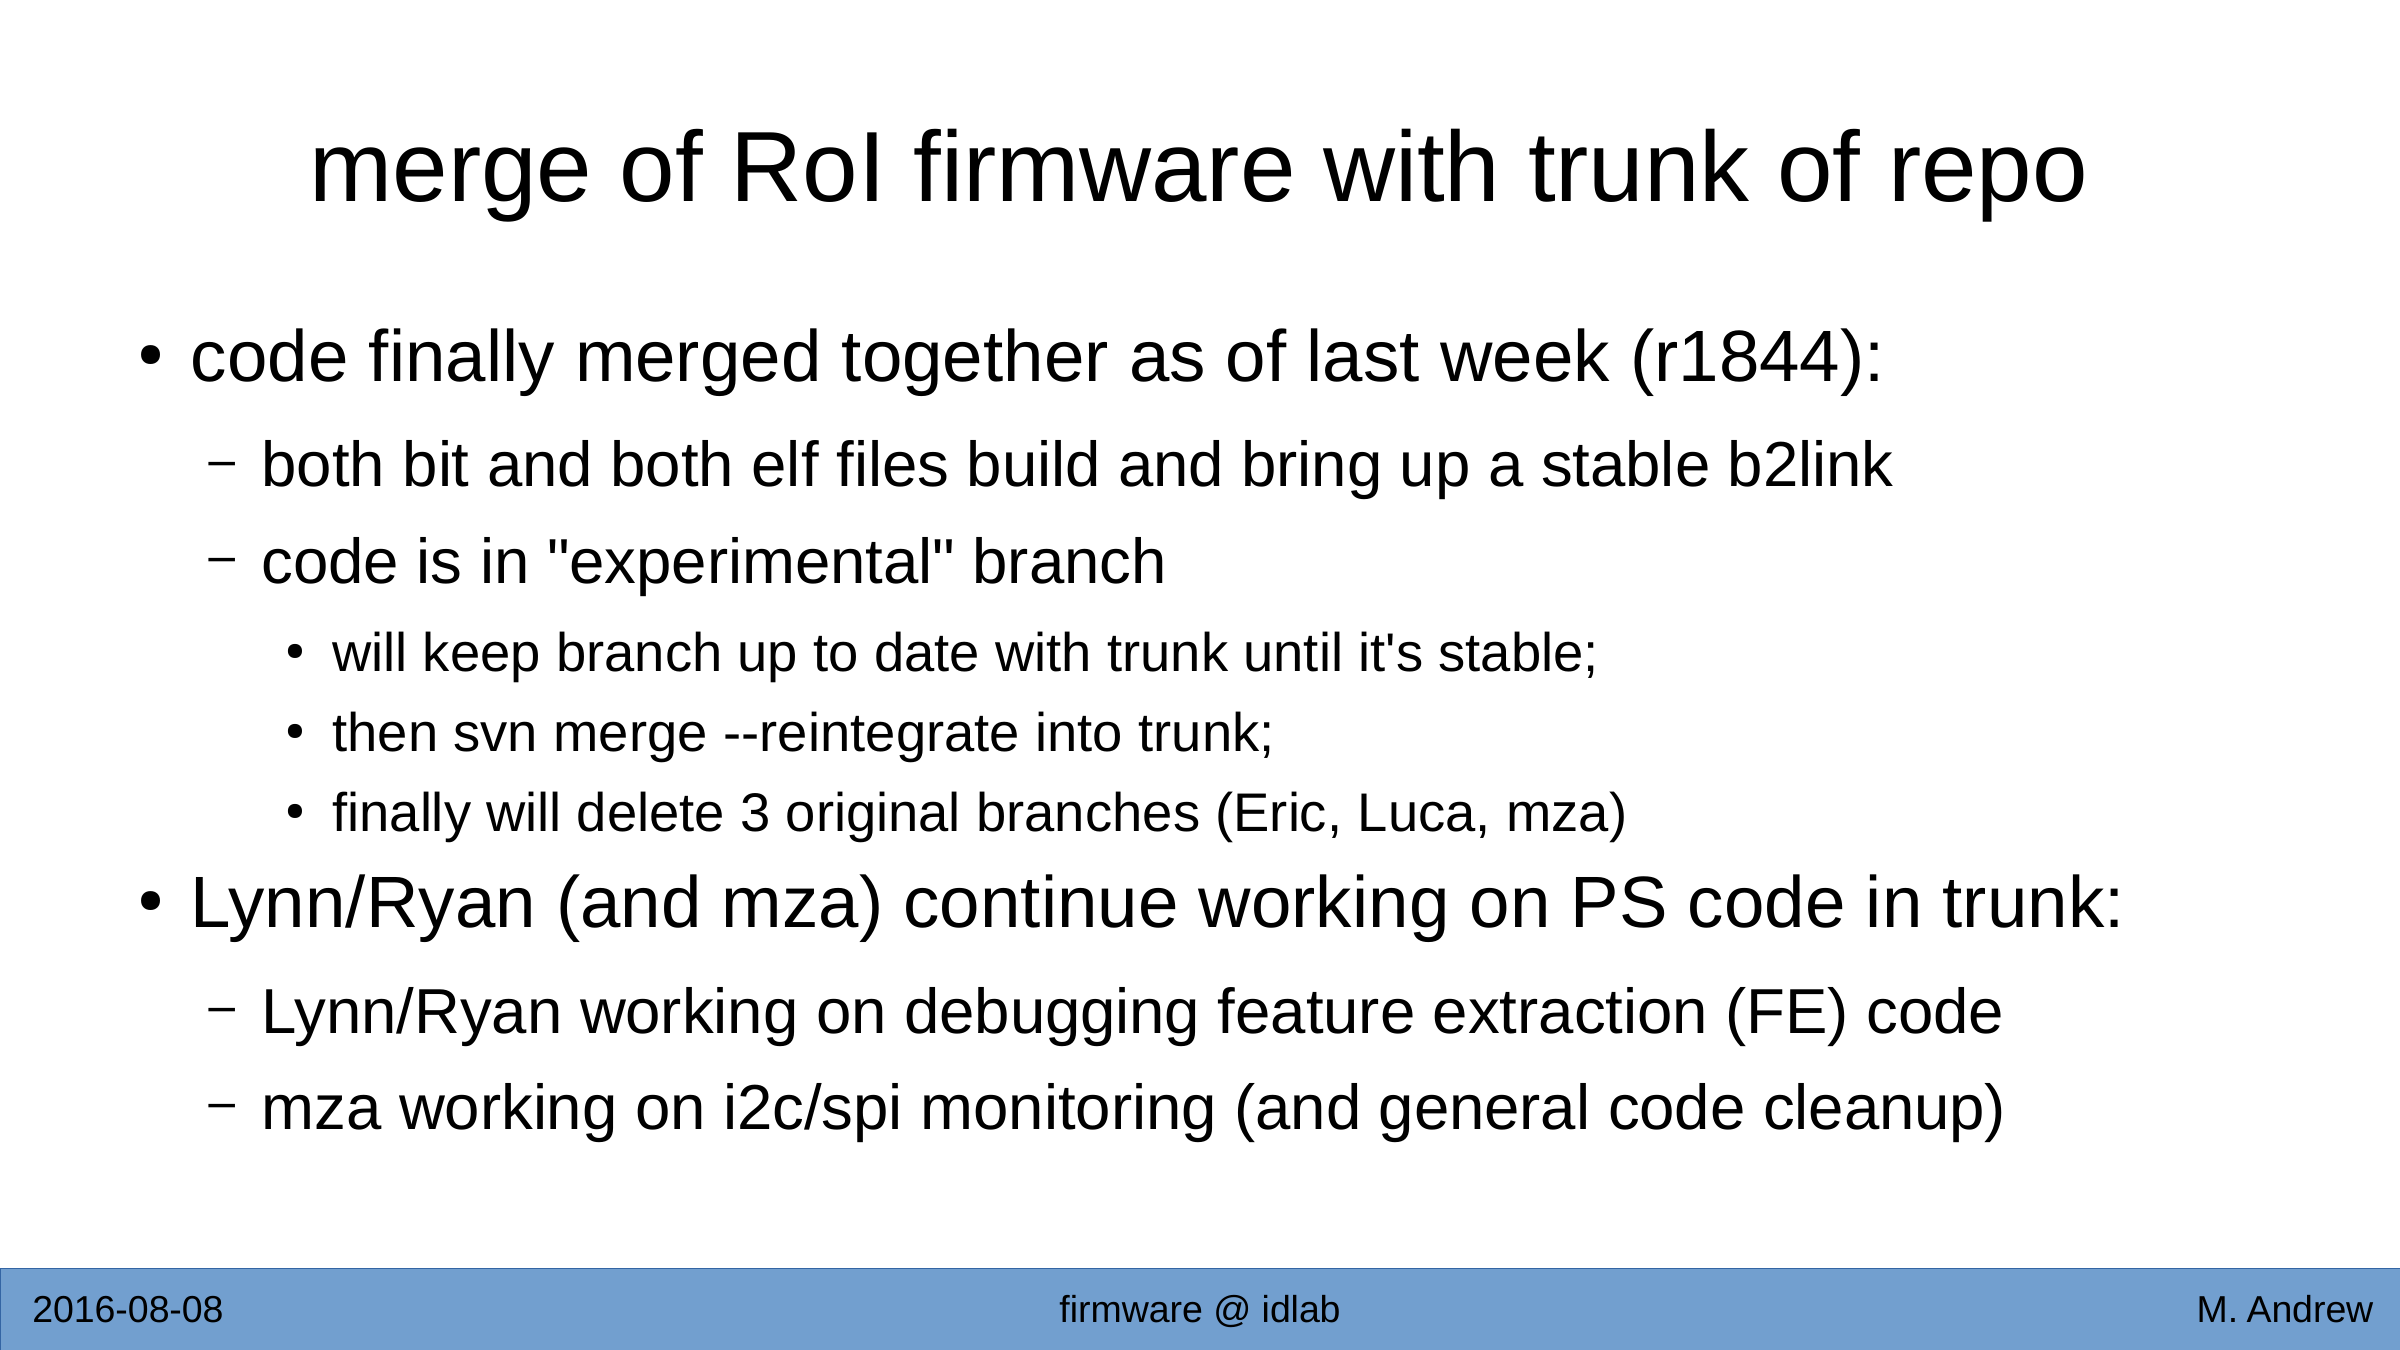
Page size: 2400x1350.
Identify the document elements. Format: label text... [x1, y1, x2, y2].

text_box 2016-08-08 [17, 1280, 318, 1338]
title merge of RoI firmware with trunk of repo [120, 53, 2280, 280]
list code finally merged together as of last week (r1844): both bit and both elf files build and bring up a stable b2link code is in "experimental" branch will keep branch up to date with trunk until it's stable; then svn merge --reintegrate into trunk; finally will delete 3 original branches (Eric, Luca, mza) Lynn/Ryan (and mza) continue working on PS code in trunk: Lynn/Ryan working on debugging feature extraction (FE) code mza working on i2c/spi monitoring (and general code cleanup) [120, 315, 2280, 1099]
text_box [0, 1268, 2400, 1350]
text_box M. Andrew [2163, 1280, 2389, 1338]
text_box firmware @ idlab [862, 1280, 1538, 1338]
